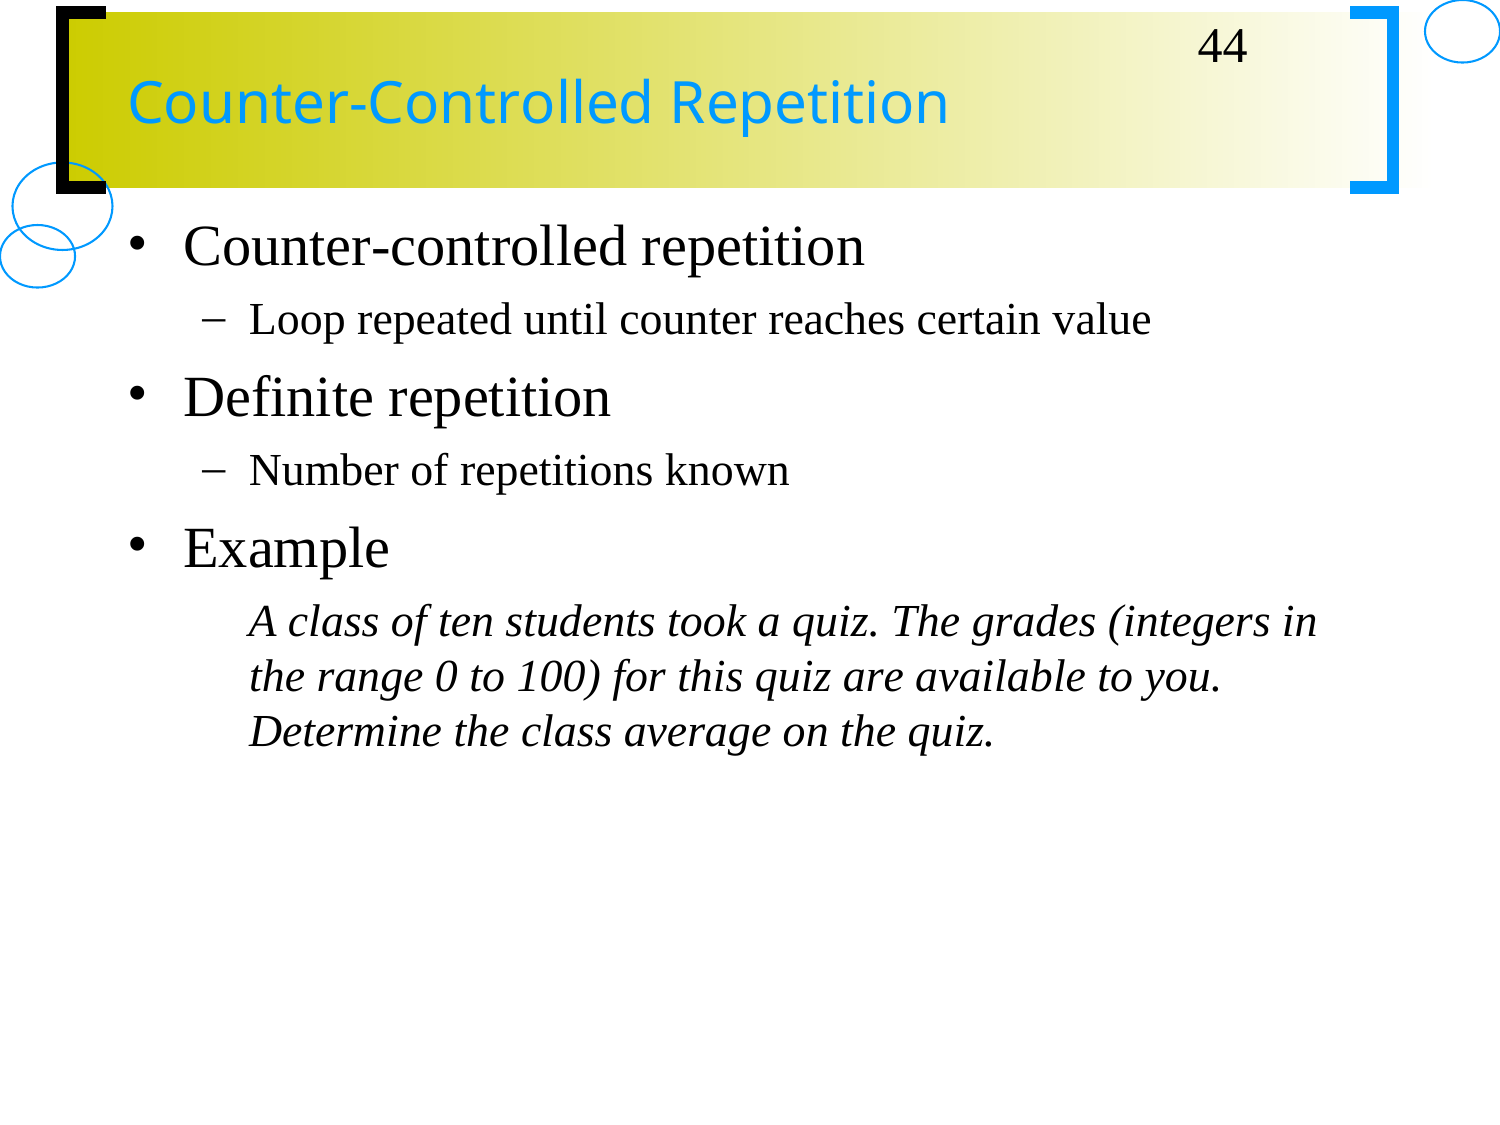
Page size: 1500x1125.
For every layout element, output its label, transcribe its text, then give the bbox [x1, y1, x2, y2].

title Counter-Controlled Repetition [112, 12, 1388, 188]
list Counter-controlled repetition Loop repeated until counter reaches certain value Definite repetition Number of repetitions known Example A class of ten students took a quiz. The grades (integers in the range 0 to 100) for this quiz are available to you. Determine the class average on the quiz. [112, 199, 1388, 1063]
